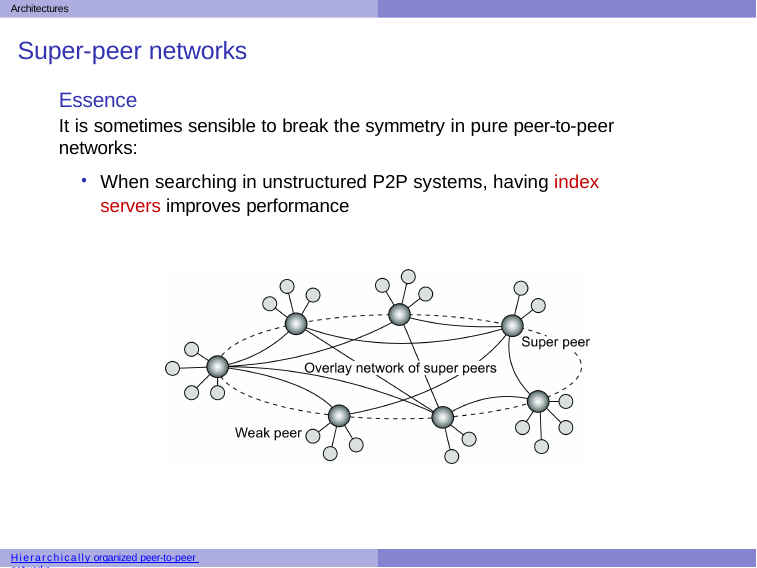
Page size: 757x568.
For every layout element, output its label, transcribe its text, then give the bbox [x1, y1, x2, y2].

text_box [228, 549, 756, 567]
text_box [0, 549, 8, 567]
text_box Essence It is sometimes sensible to break the symmetry in pure peer-to-peer networks: When searching in unstructured P2P systems, having index servers improves performance [54, 81, 697, 217]
title Super-peer networks [15, 32, 508, 130]
text_box Architectures [8, 0, 748, 15]
text_box Hierarchically organized peer-to-peer networks [8, 549, 228, 568]
picture [165, 269, 590, 464]
